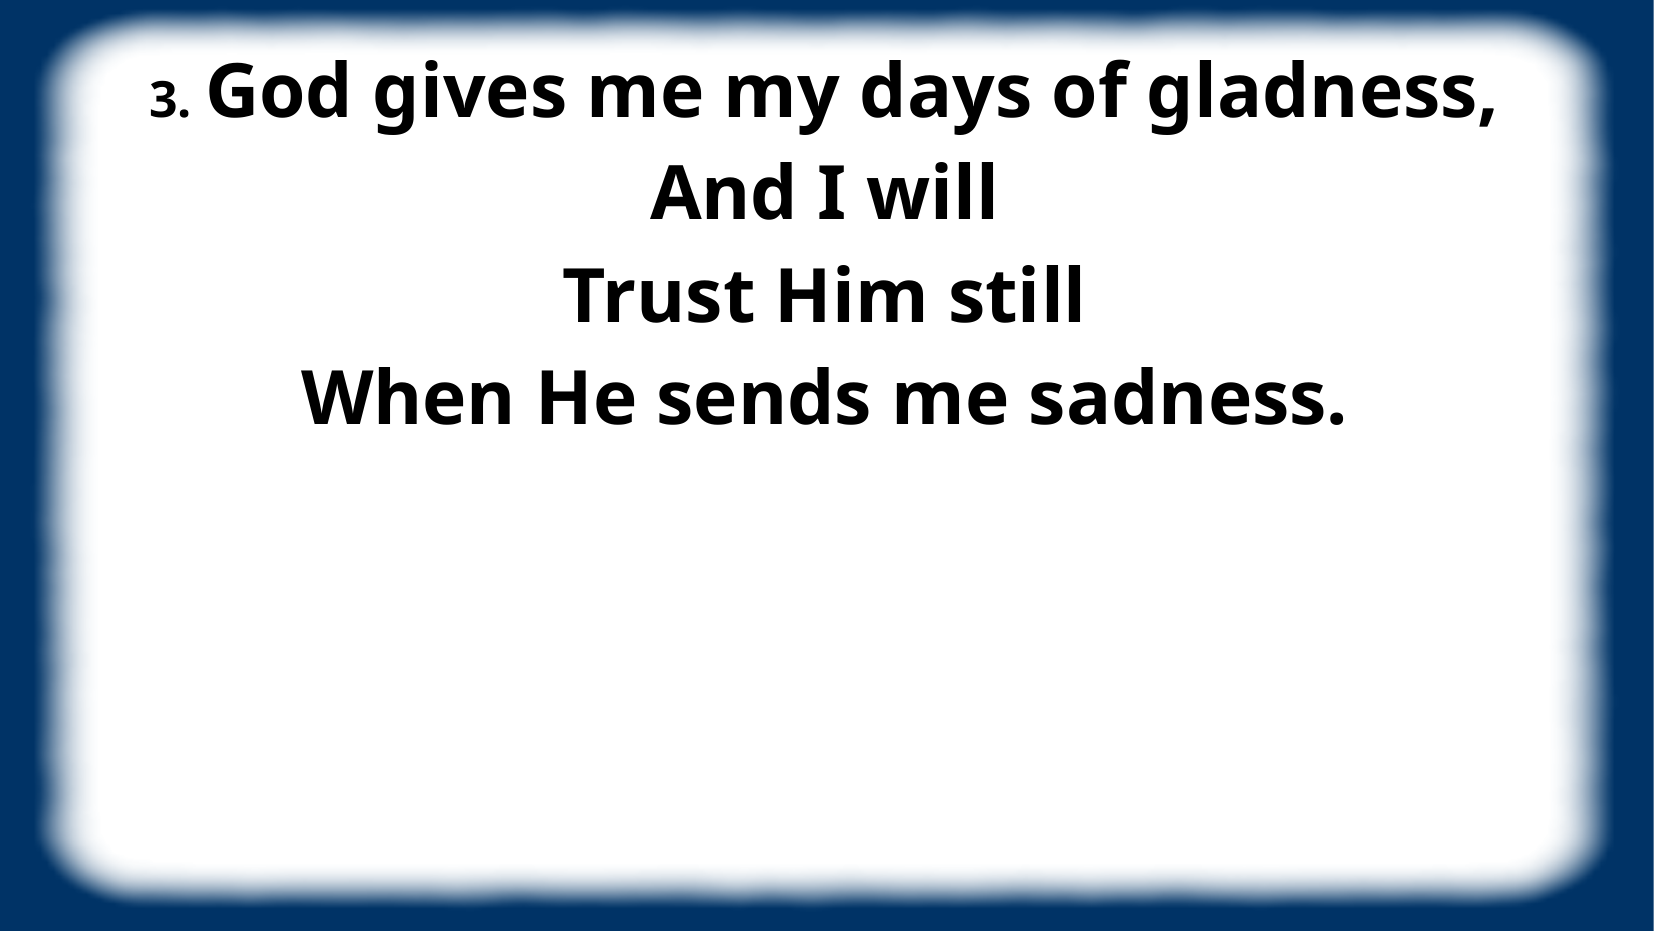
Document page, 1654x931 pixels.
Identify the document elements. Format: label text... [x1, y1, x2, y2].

text_box 3. God gives me my days of gladness, And I will Trust Him still When He sends me sadness. [75, 30, 1576, 445]
picture [0, 0, 1654, 931]
